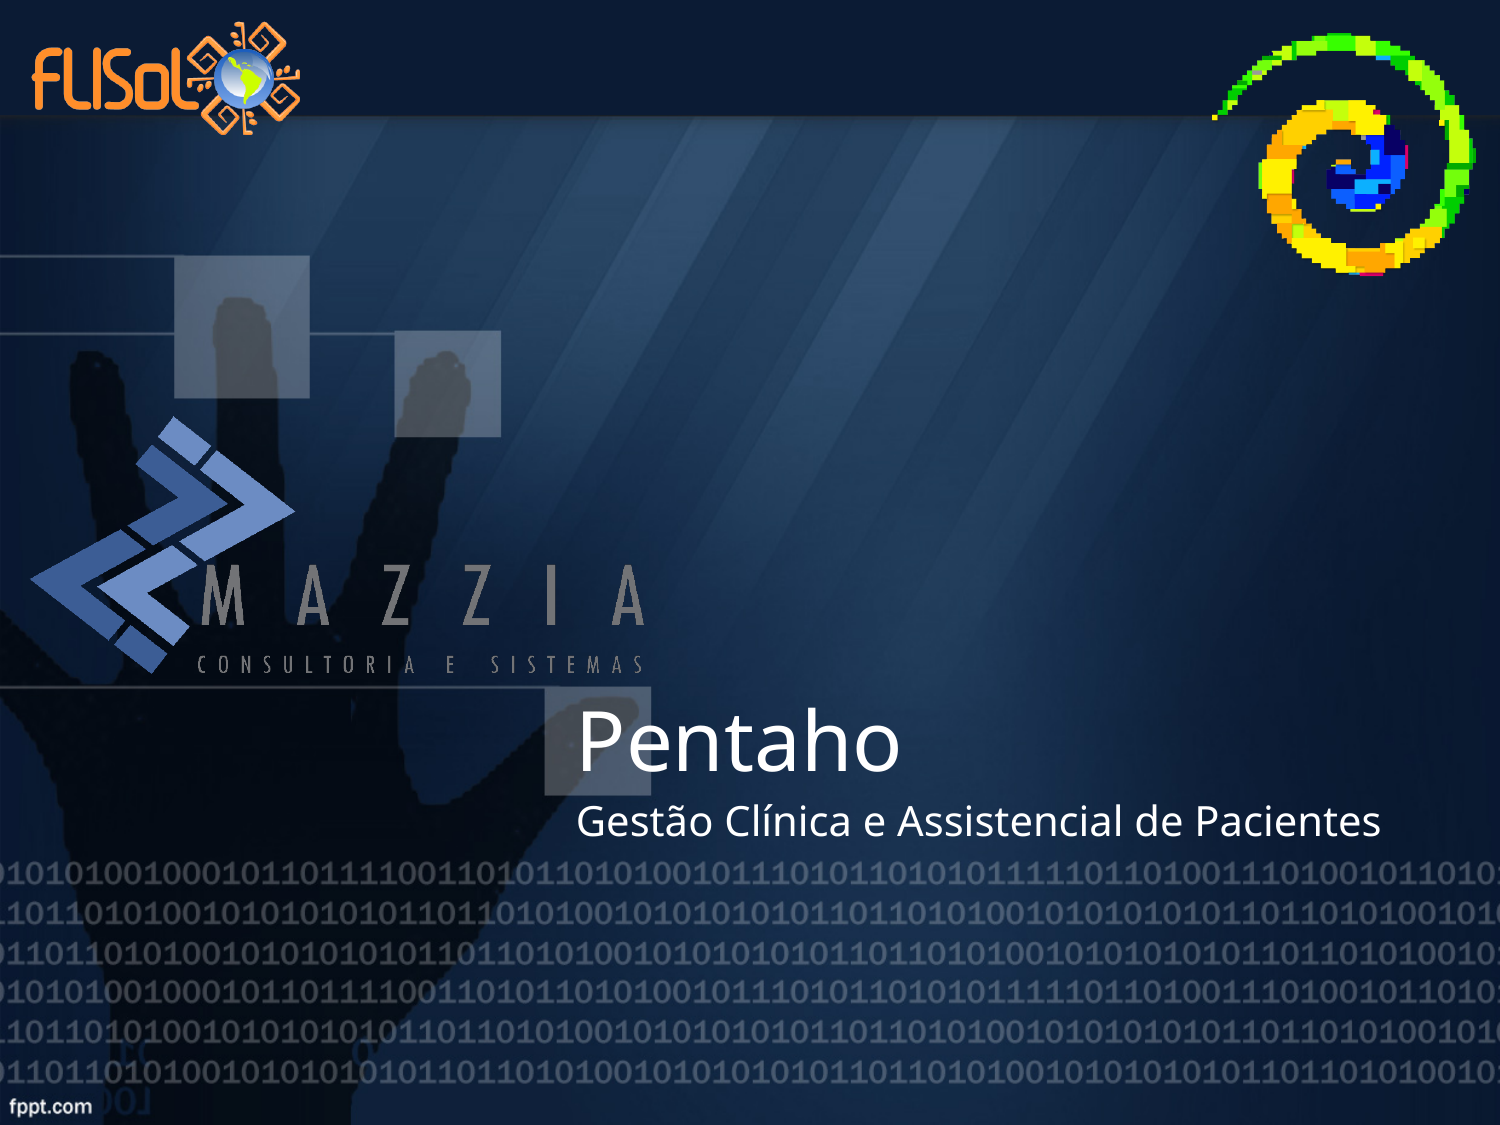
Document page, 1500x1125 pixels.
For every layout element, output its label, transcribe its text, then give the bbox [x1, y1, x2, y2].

list Pentaho Gestão Clínica e Assistencial de Pacientes [560, 692, 1457, 939]
picture [0, 0, 1500, 1125]
